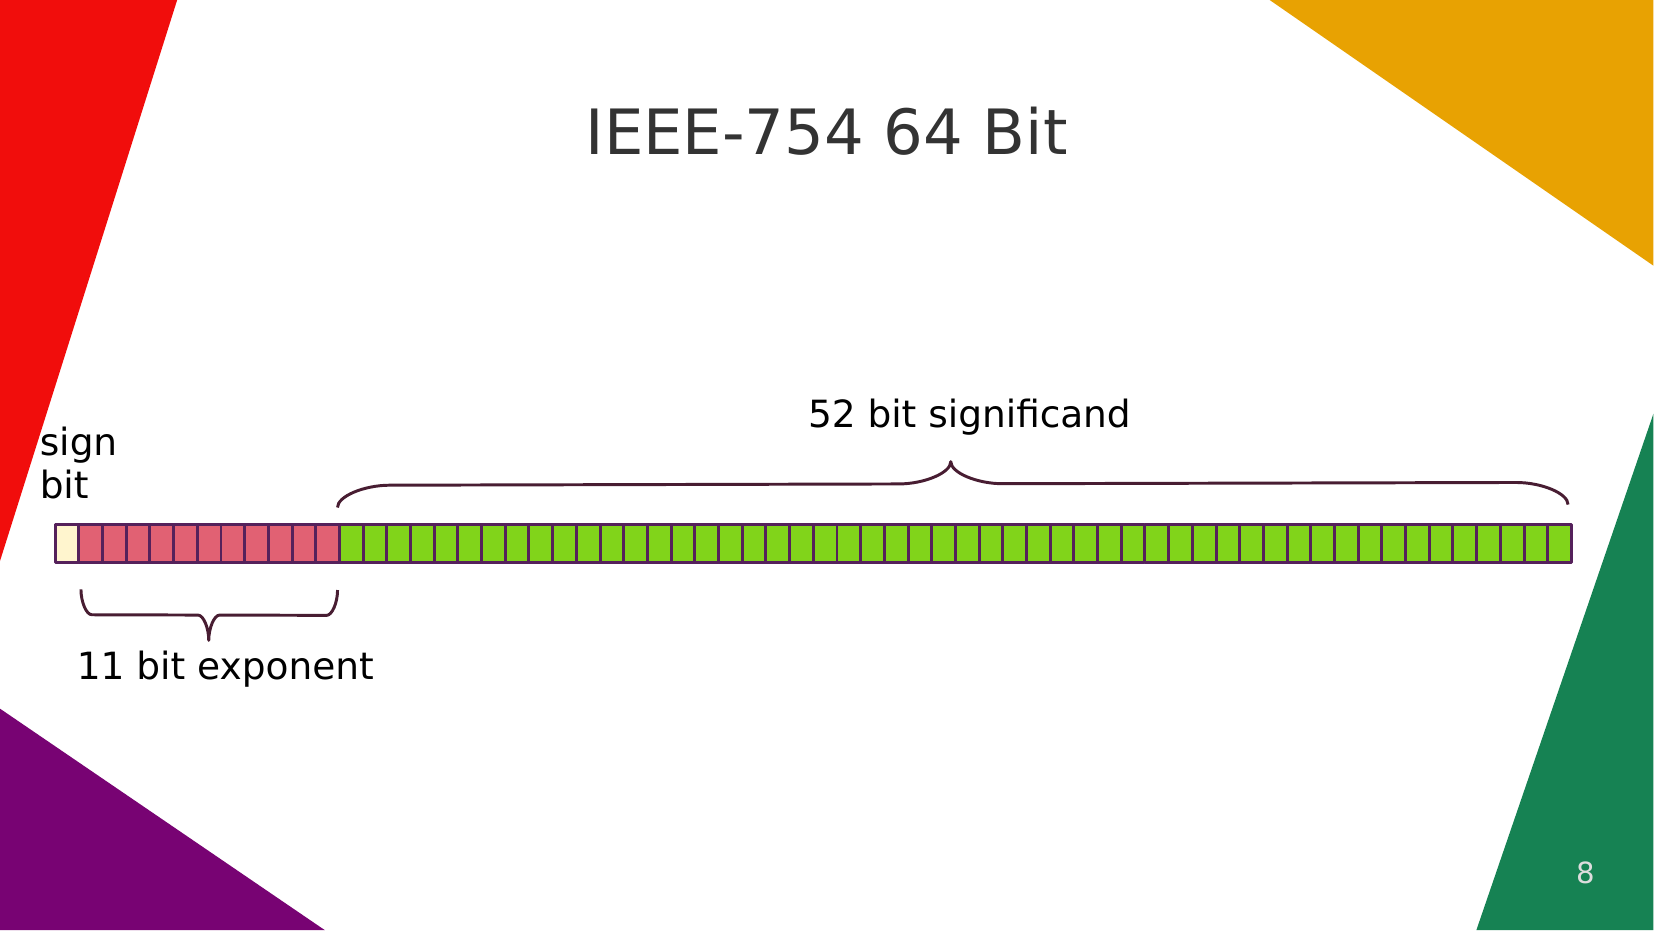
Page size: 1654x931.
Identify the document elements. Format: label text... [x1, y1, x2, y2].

text_box sign bit [24, 413, 175, 516]
text_box 11 bit exponent [62, 637, 438, 713]
text_box [55, 524, 1572, 563]
title IEEE-754 64 Bit [118, 59, 1536, 207]
text_box 52 bit significand [793, 385, 1169, 461]
